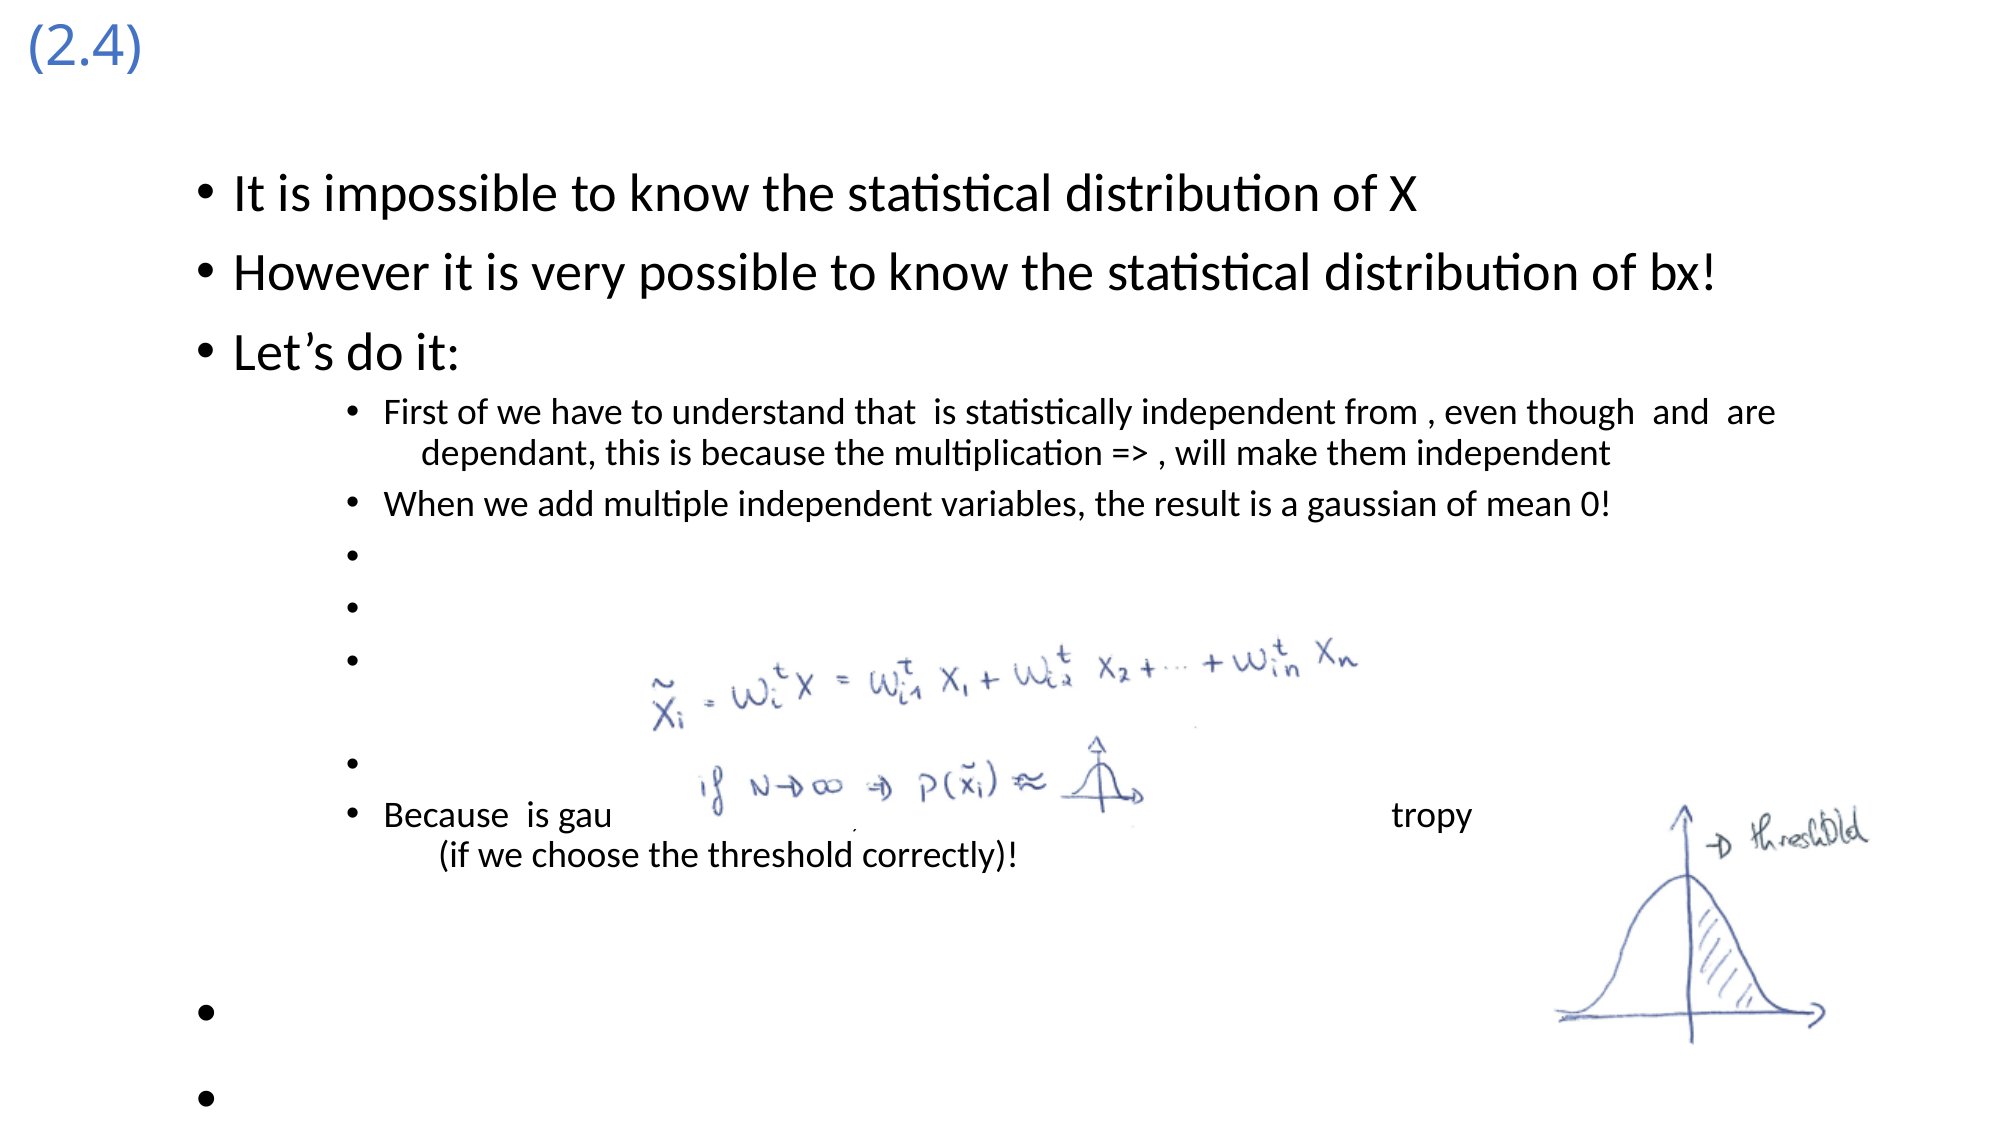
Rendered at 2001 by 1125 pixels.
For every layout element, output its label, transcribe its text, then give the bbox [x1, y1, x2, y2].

list It is impossible to know the statistical distribution of X However it is very possible to know the statistical distribution of bx! Let’s do it: First of we have to understand that is statistically independent from , even though and are dependant, this is because the multiplication => , will make them independent When we add multiple independent variables, the result is a gaussian of mean 0! Because is gaussian of mean 0, it means that bx is of maximum entropy (if we choose the threshold correctly)! [181, 157, 1819, 1048]
title (2.4) [13, 9, 160, 92]
picture [1548, 775, 1887, 1048]
picture [610, 614, 1390, 829]
